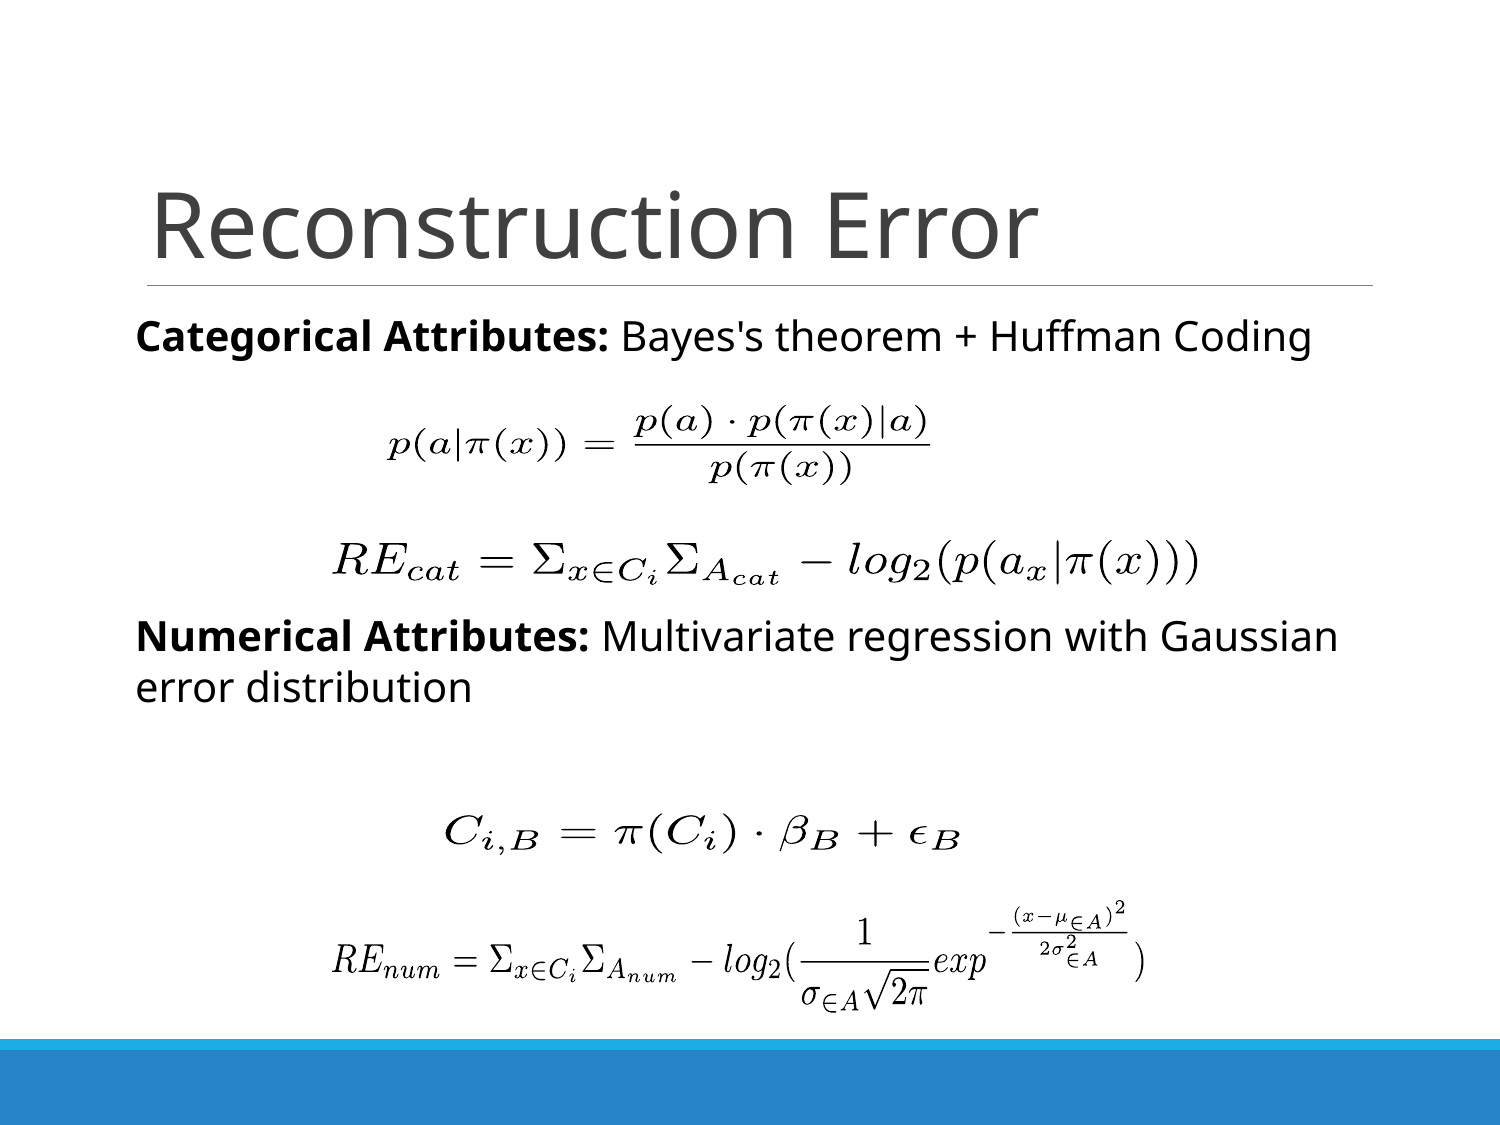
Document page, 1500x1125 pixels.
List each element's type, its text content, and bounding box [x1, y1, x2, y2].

text_box [442, 813, 963, 856]
text_box [330, 900, 1147, 1013]
text_box [386, 404, 931, 486]
text_box Categorical Attributes: Bayes's theorem + Huffman Coding Numerical Attributes: Multivariate regression with Gaussian error distribution [135, 302, 1380, 963]
text_box [330, 539, 1203, 586]
text_box Reconstruction Error [134, 47, 1373, 285]
